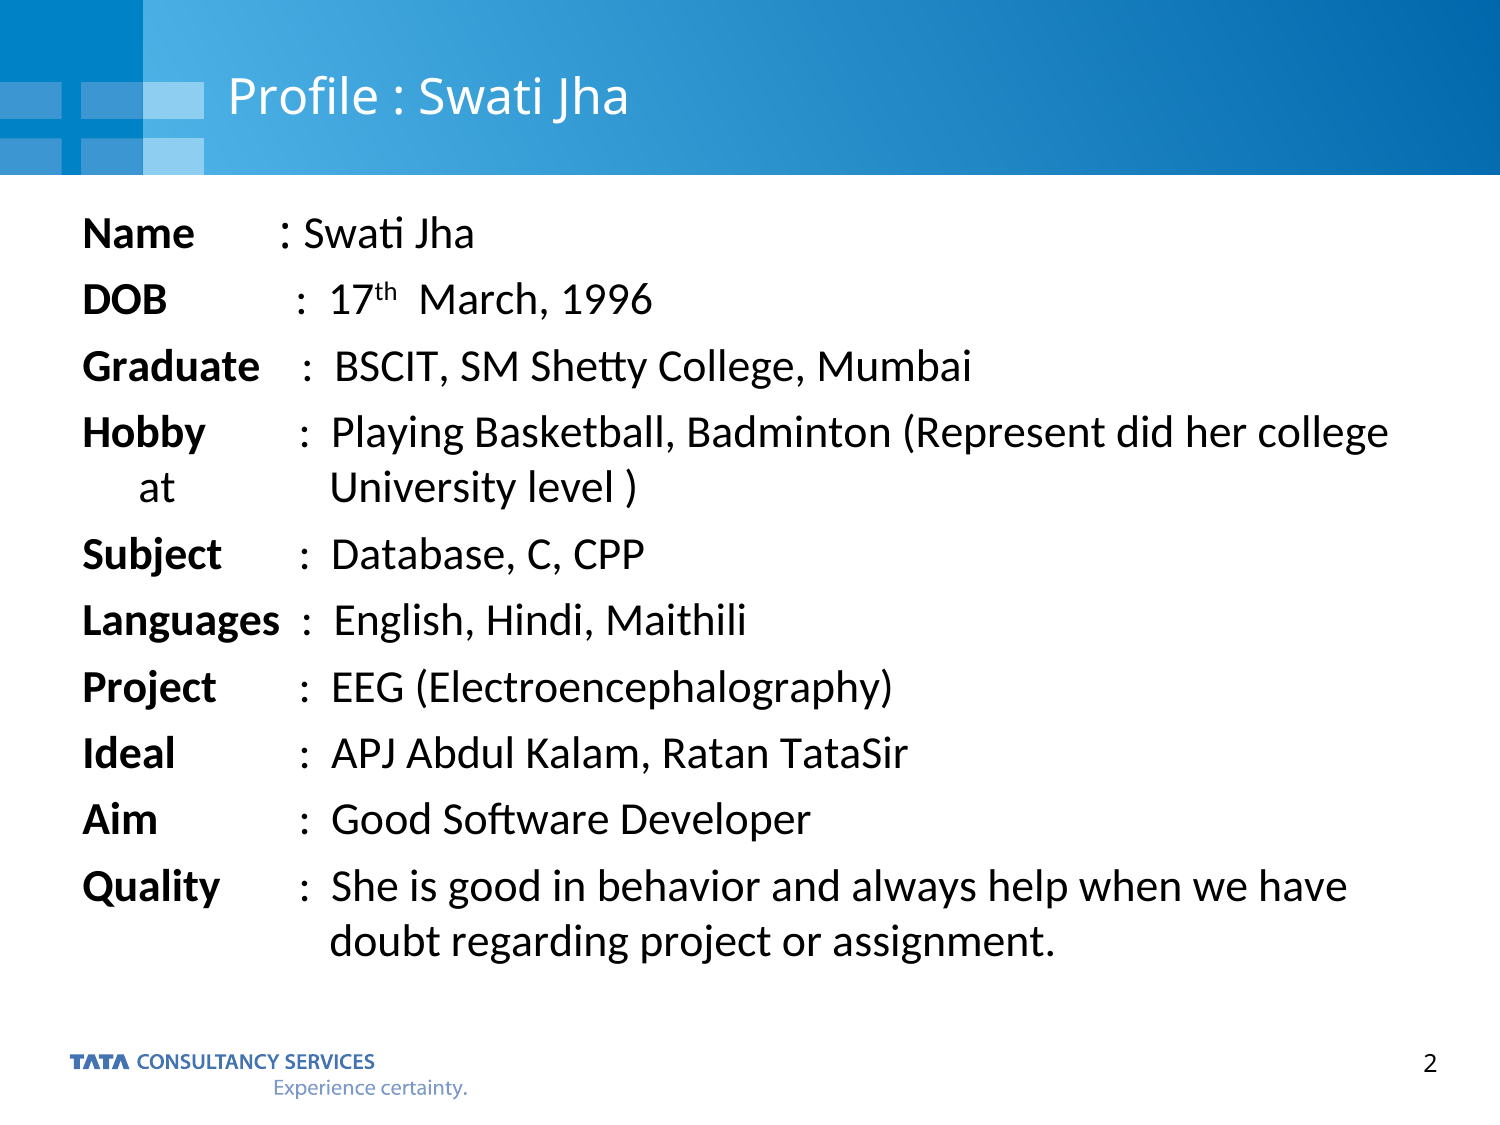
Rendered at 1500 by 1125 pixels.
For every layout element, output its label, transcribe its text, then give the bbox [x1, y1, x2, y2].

text_box Profile : Swati Jha [212, 54, 1450, 135]
text_box Name : Swati Jha DOB : 17th March, 1996 Graduate : BSCIT, SM Shetty College, Mumbai Hobby : Playing Basketball, Badminton (Represent did her college at University level ) Subject : Database, C, CPP Languages : English, Hindi, Maithili Project : EEG (Electroencephalography) Ideal : APJ Abdul Kalam, Ratan TataSir Aim : Good Software Developer Quality : She is good in behavior and always help when we have doubt regarding project or assignment. [67, 195, 1450, 938]
